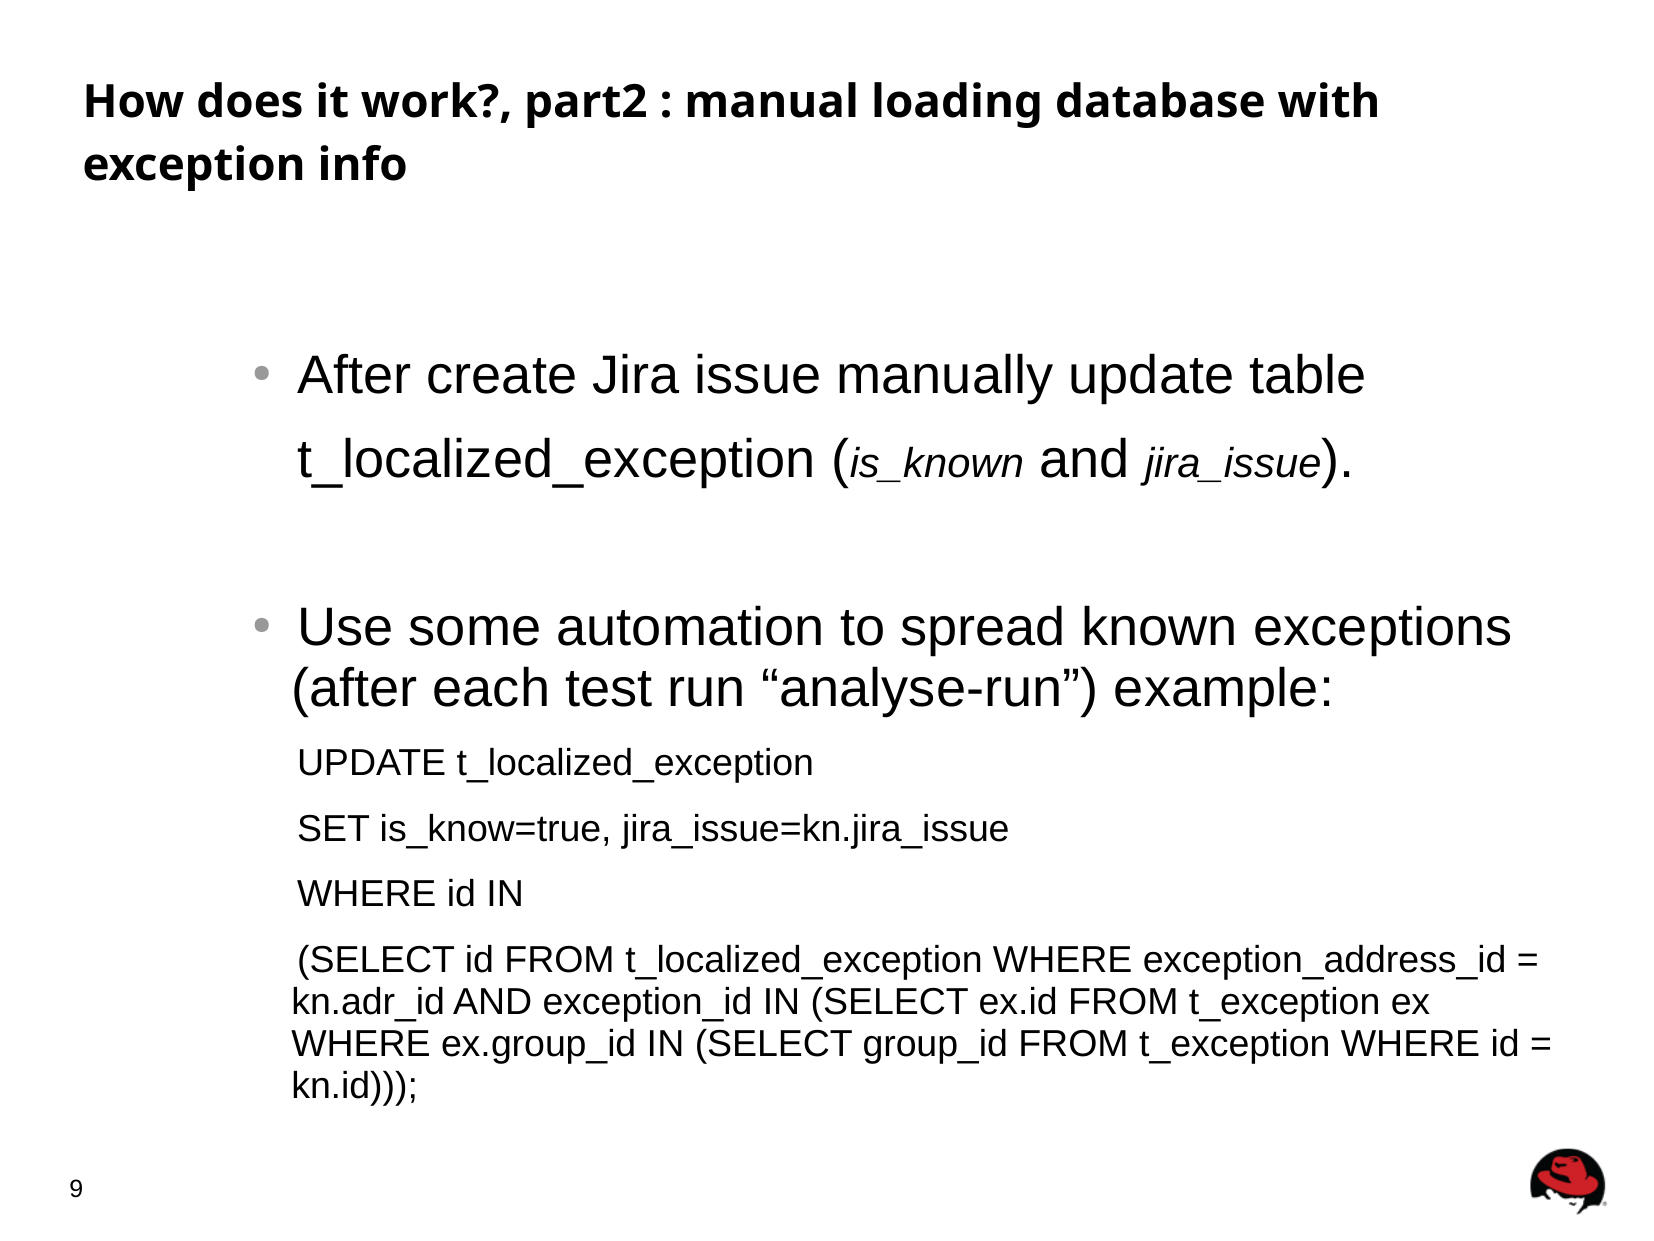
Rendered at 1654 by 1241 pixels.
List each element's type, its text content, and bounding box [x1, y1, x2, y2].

list After create Jira issue manually update table t_localized_exception (is_known and jira_issue). Use some automation to spread known exceptions (after each test run “analyse-run”) example: UPDATE t_localized_exception SET is_know=true, jira_issue=kn.jira_issue WHERE id IN (SELECT id FROM t_localized_exception WHERE exception_address_id = kn.adr_id AND exception_id IN (SELECT ex.id FROM t_exception ex WHERE ex.group_id IN (SELECT group_id FROM t_exception WHERE id = kn.id))); [86, 235, 1576, 1126]
title How does it work?, part2 : manual loading database with exception info [82, 37, 1571, 226]
picture [1529, 1146, 1613, 1224]
